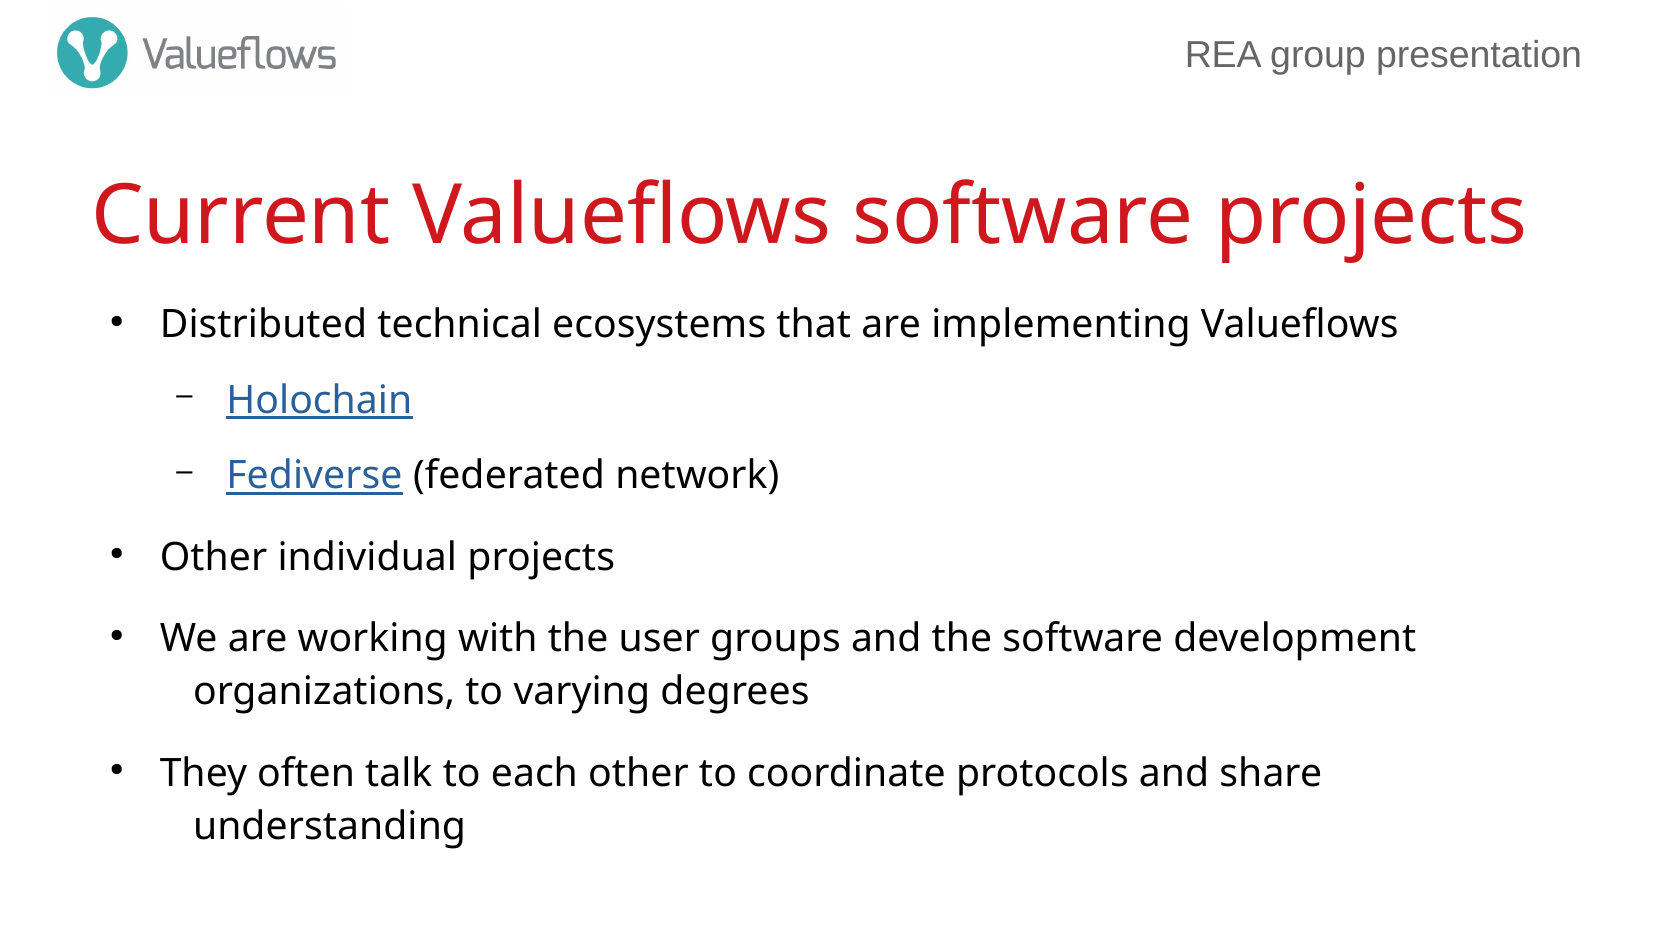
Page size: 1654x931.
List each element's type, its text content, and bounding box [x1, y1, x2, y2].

text_box REA group presentation [1170, 26, 1630, 126]
text_box Current Valueflows software projects [76, 147, 1621, 271]
list Distributed technical ecosystems that are implementing Valueflows Holochain Fediverse (federated network) Other individual projects We are working with the user groups and the software development organizations, to varying degrees They often talk to each other to coordinate protocols and share understanding [93, 295, 1559, 858]
picture [47, 6, 346, 97]
